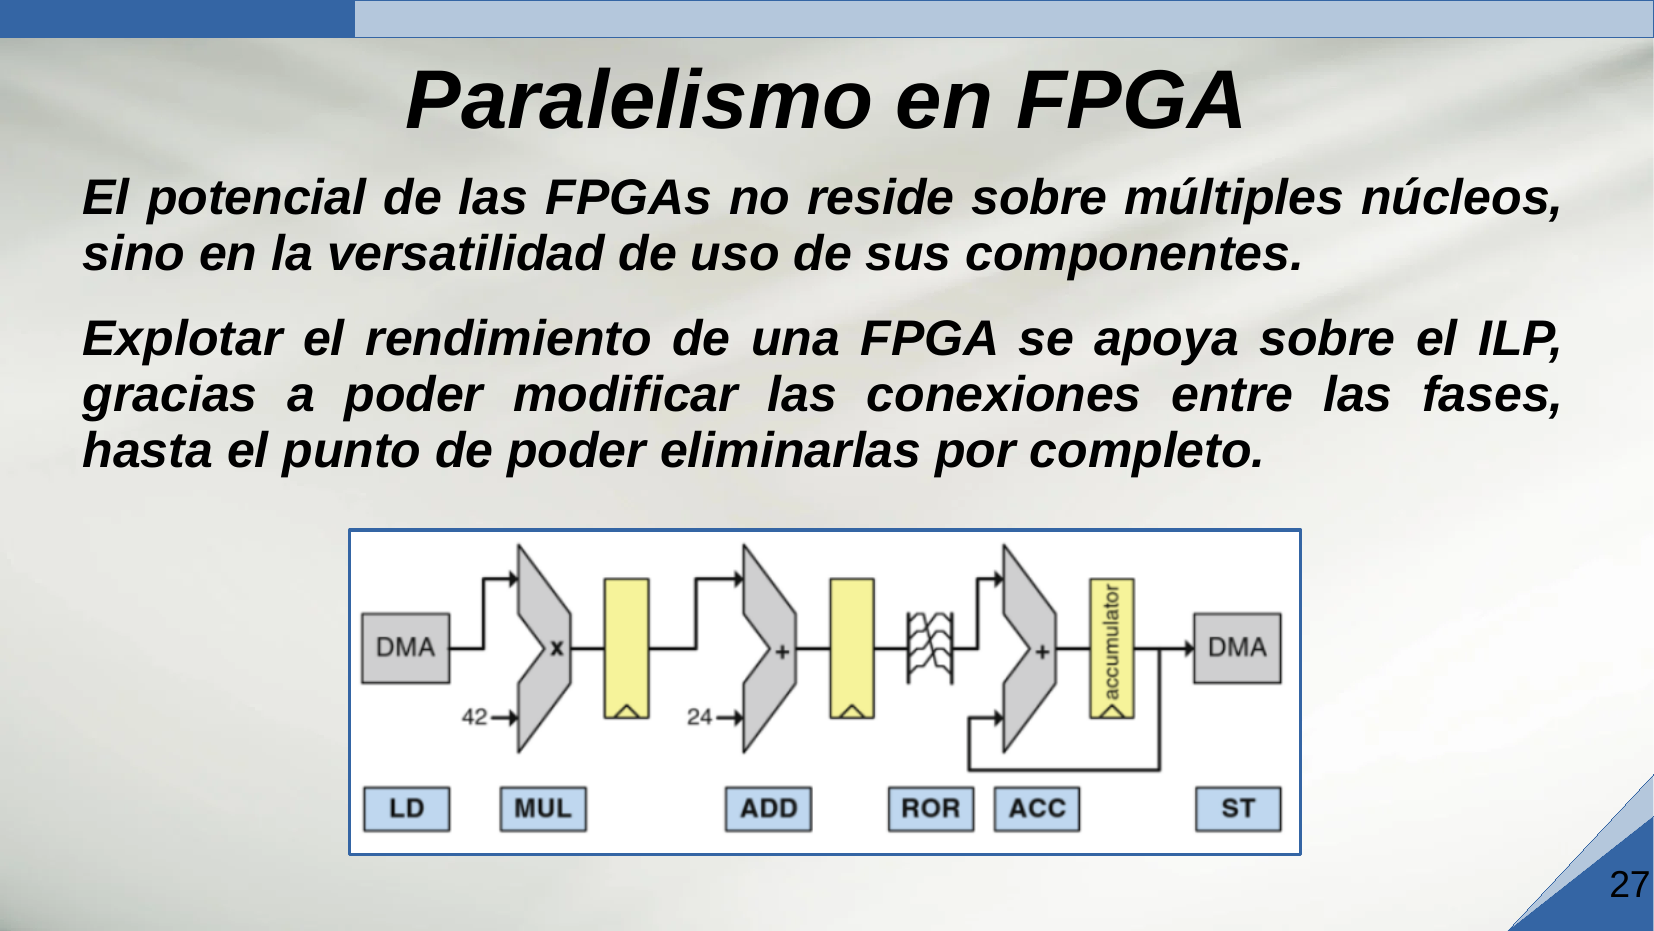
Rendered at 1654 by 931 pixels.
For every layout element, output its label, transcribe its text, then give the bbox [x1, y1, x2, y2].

title Paralelismo en FPGA [82, 21, 1571, 178]
text_box [1507, 773, 1654, 931]
list El potencial de las FPGAs no reside sobre múltiples núcleos, sino en la versatilidad de uso de sus componentes. Explotar el rendimiento de una FPGA se apoya sobre el ILP, gracias a poder modificar las conexiones entre las fases, hasta el punto de poder eliminarlas por completo. [82, 178, 1565, 502]
picture [0, 38, 1654, 931]
text_box <número> [1594, 856, 1654, 927]
text_box [0, 0, 1654, 38]
